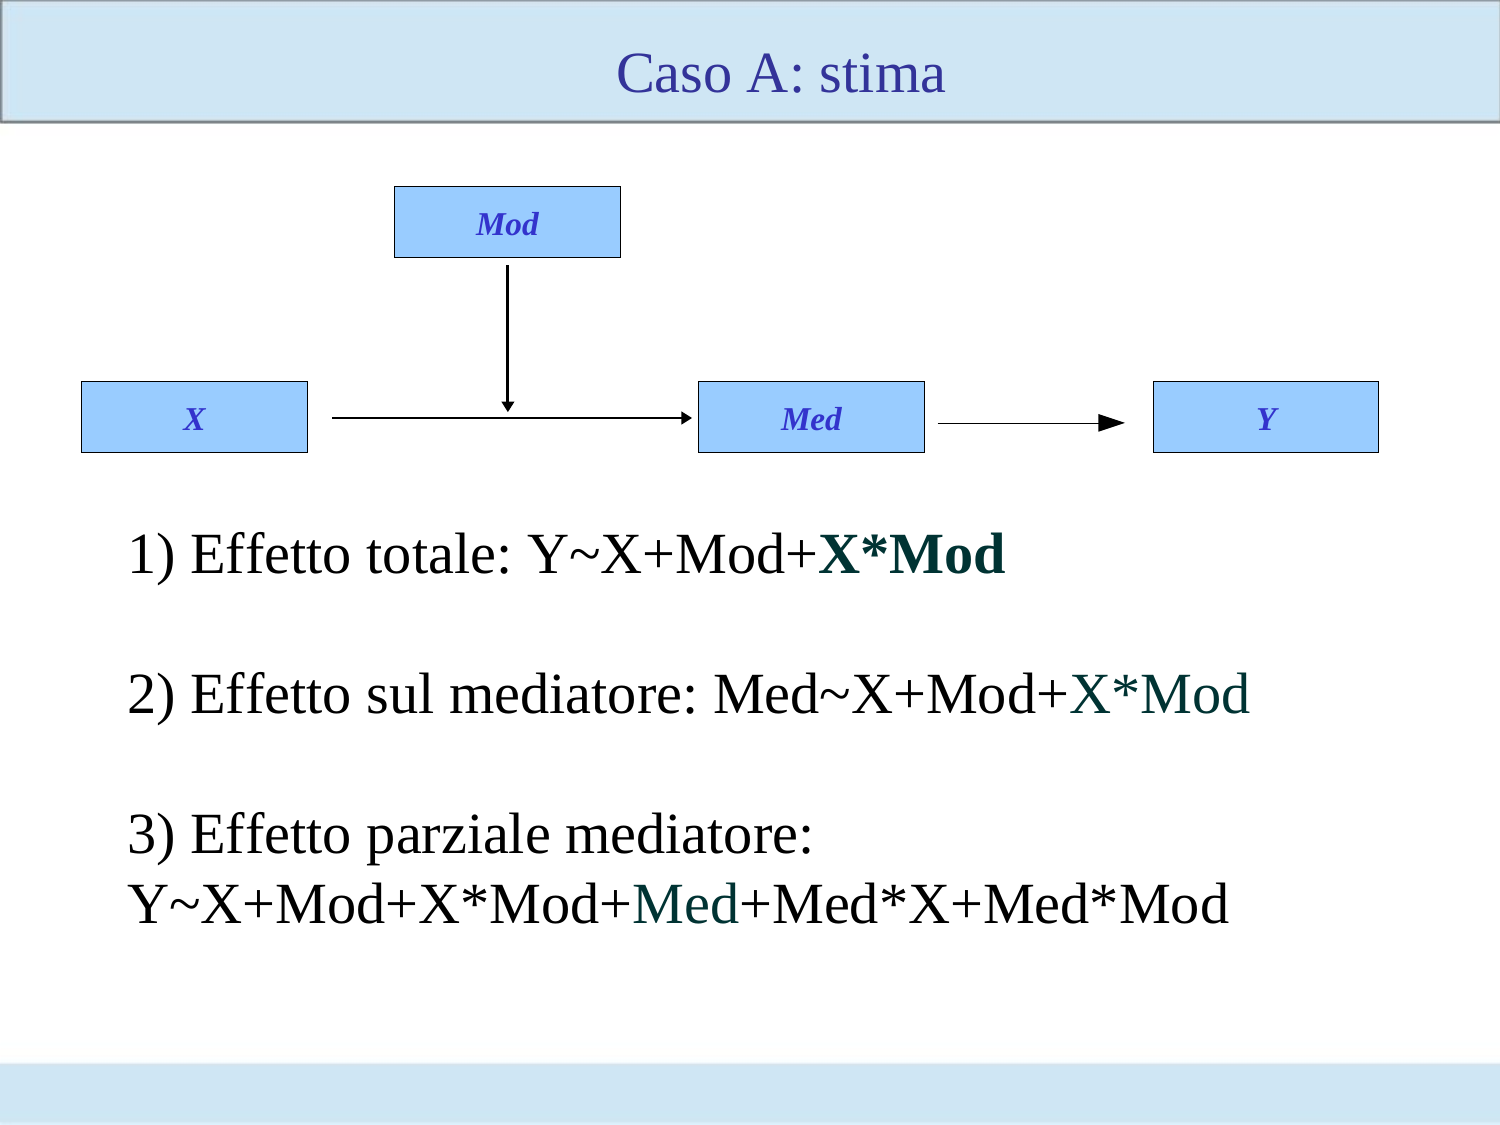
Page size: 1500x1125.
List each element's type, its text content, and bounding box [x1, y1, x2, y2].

text_box X [81, 381, 308, 453]
text_box Mod [394, 186, 621, 258]
text_box Med [698, 381, 925, 453]
picture [0, 0, 1500, 1125]
text_box Y [1153, 381, 1379, 453]
text_box 1) Effetto totale: Y~X+Mod+X*Mod 2) Effetto sul mediatore: Med~X+Mod+X*Mod 3) Effetto parziale mediatore: Y~X+Mod+X*Mod+Med+Med*X+Med*Mod [112, 507, 1388, 943]
title Caso A: stima [249, 21, 1313, 117]
